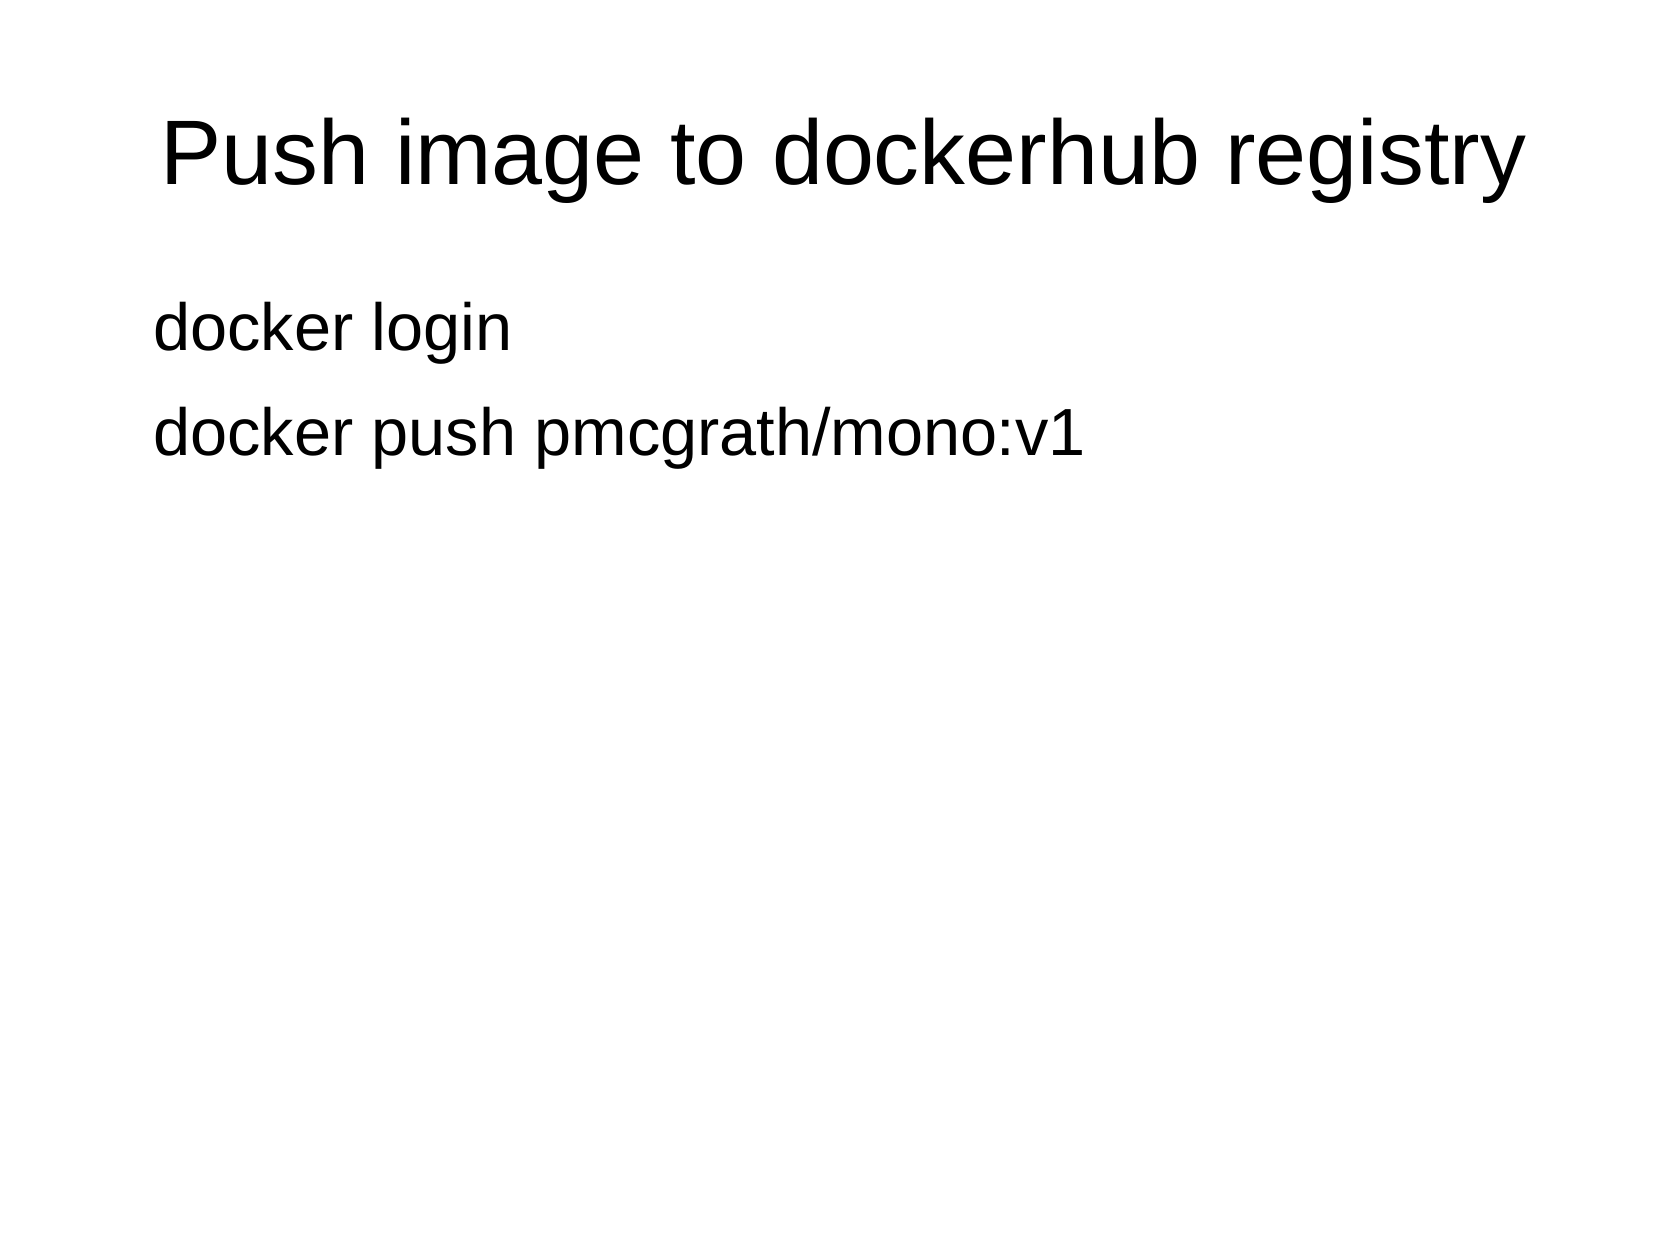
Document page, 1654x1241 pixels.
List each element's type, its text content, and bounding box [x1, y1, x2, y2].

title Push image to dockerhub registry [82, 49, 1571, 257]
list docker login docker push pmcgrath/mono:v1 [82, 290, 1571, 1010]
